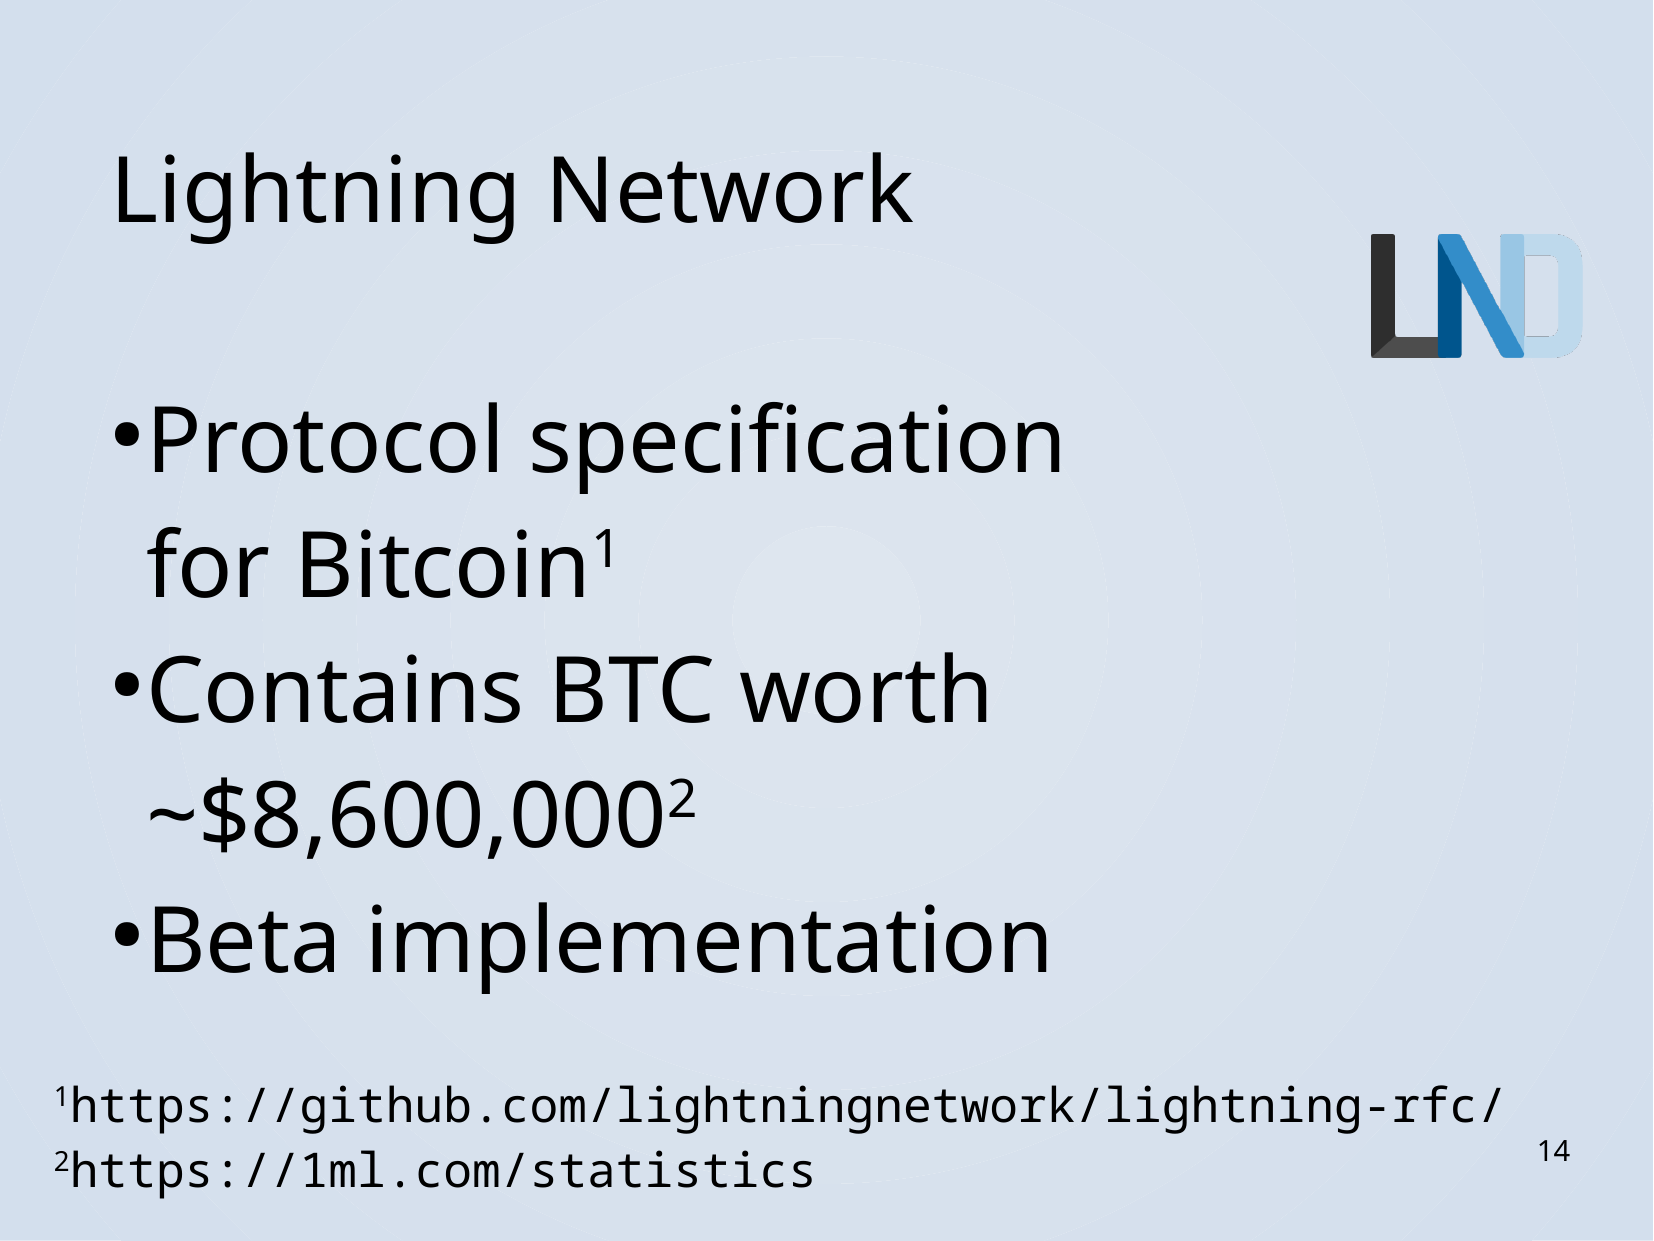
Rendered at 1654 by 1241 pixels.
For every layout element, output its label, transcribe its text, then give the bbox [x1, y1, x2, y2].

text_box 1https://github.com/lightningnetwork/lightning-rfc/ 2https://1ml.com/statistics [39, 1063, 1585, 1224]
text_box Lightning Network Protocol specification for Bitcoin1 Contains BTC worth ~$8,600,0002 Beta implementation [95, 116, 1219, 881]
picture [1305, 166, 1633, 416]
